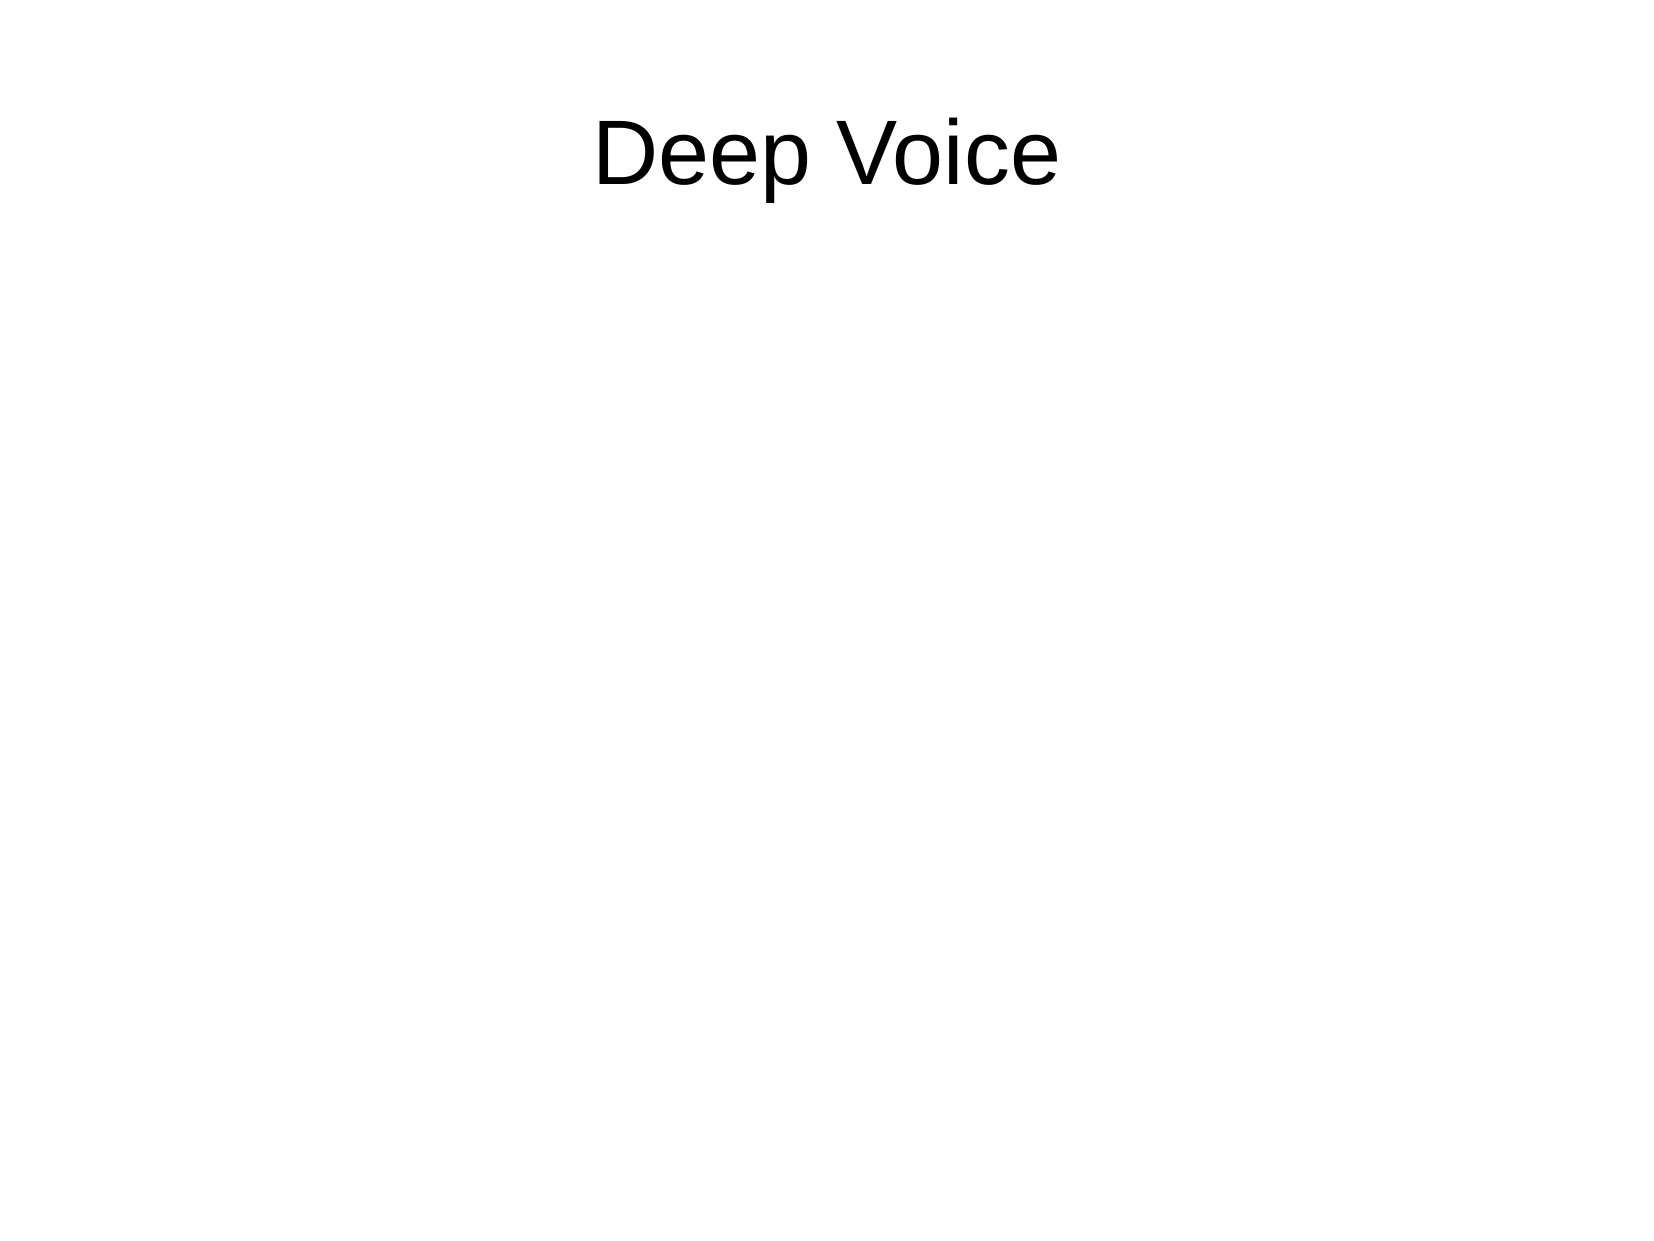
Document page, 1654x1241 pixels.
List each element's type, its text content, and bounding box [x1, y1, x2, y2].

title Deep Voice [82, 49, 1571, 257]
